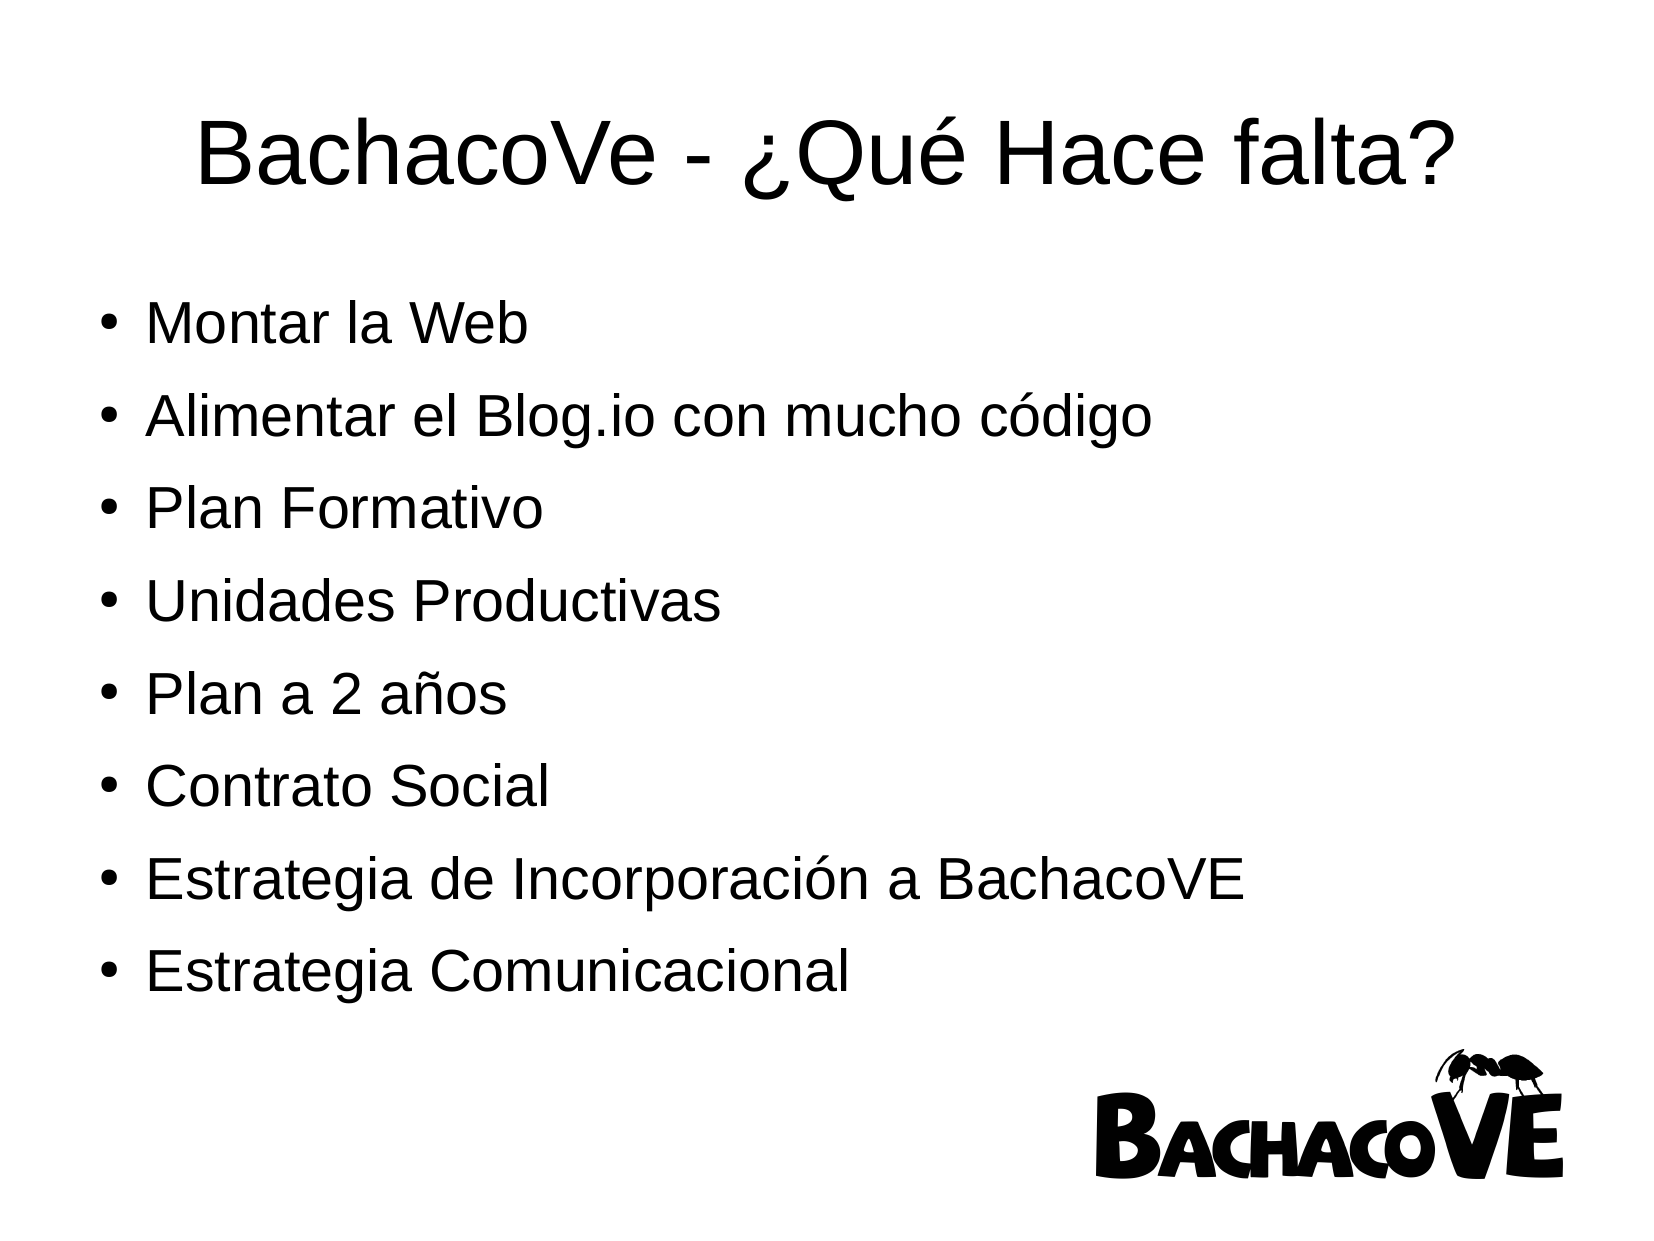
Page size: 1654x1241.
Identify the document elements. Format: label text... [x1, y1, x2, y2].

picture [1096, 1049, 1563, 1179]
list Montar la Web Alimentar el Blog.io con mucho código Plan Formativo Unidades Productivas Plan a 2 años Contrato Social Estrategia de Incorporación a BachacoVE Estrategia Comunicacional [82, 290, 1538, 1010]
title BachacoVe - ¿Qué Hace falta? [82, 49, 1571, 257]
